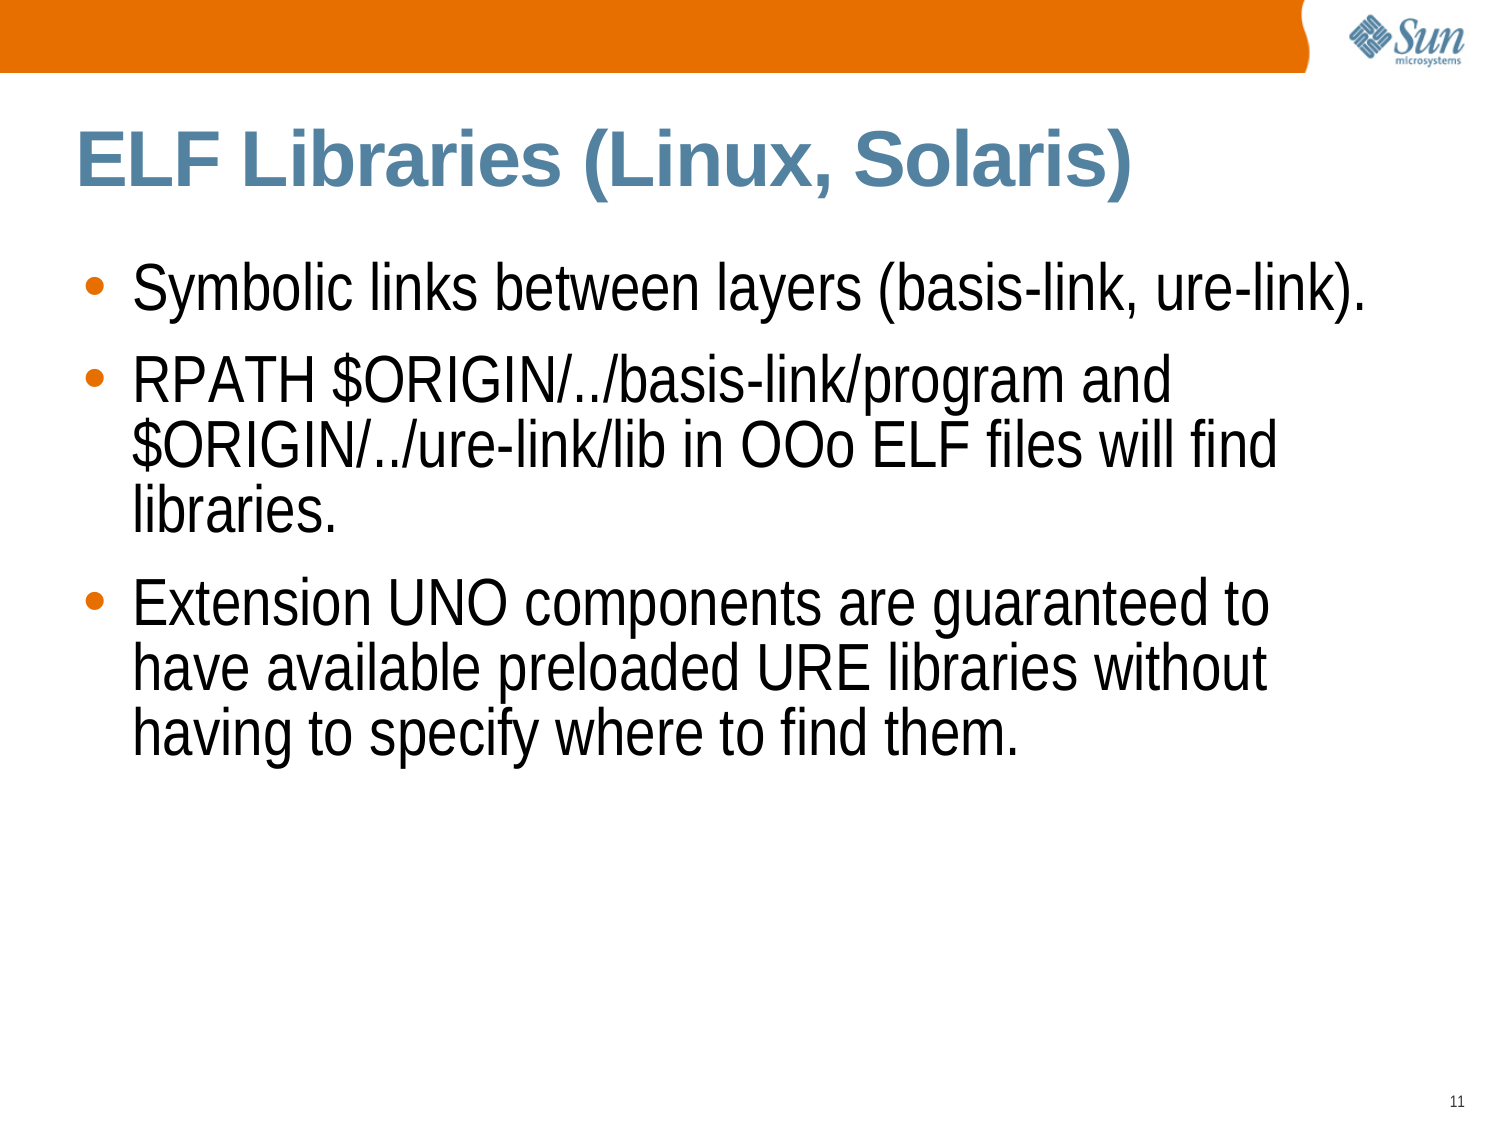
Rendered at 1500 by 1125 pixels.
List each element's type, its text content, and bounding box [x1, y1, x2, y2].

picture [0, 0, 1500, 73]
title ELF Libraries (Linux, Solaris) [75, 123, 1437, 227]
list Symbolic links between layers (basis-link, ure-link). RPATH $ORIGIN/../basis-link/program and $ORIGIN/../ure-link/lib in OOo ELF files will find libraries. Extension UNO components are guaranteed to have available preloaded URE libraries without having to specify where to find them. [64, 258, 1401, 1062]
